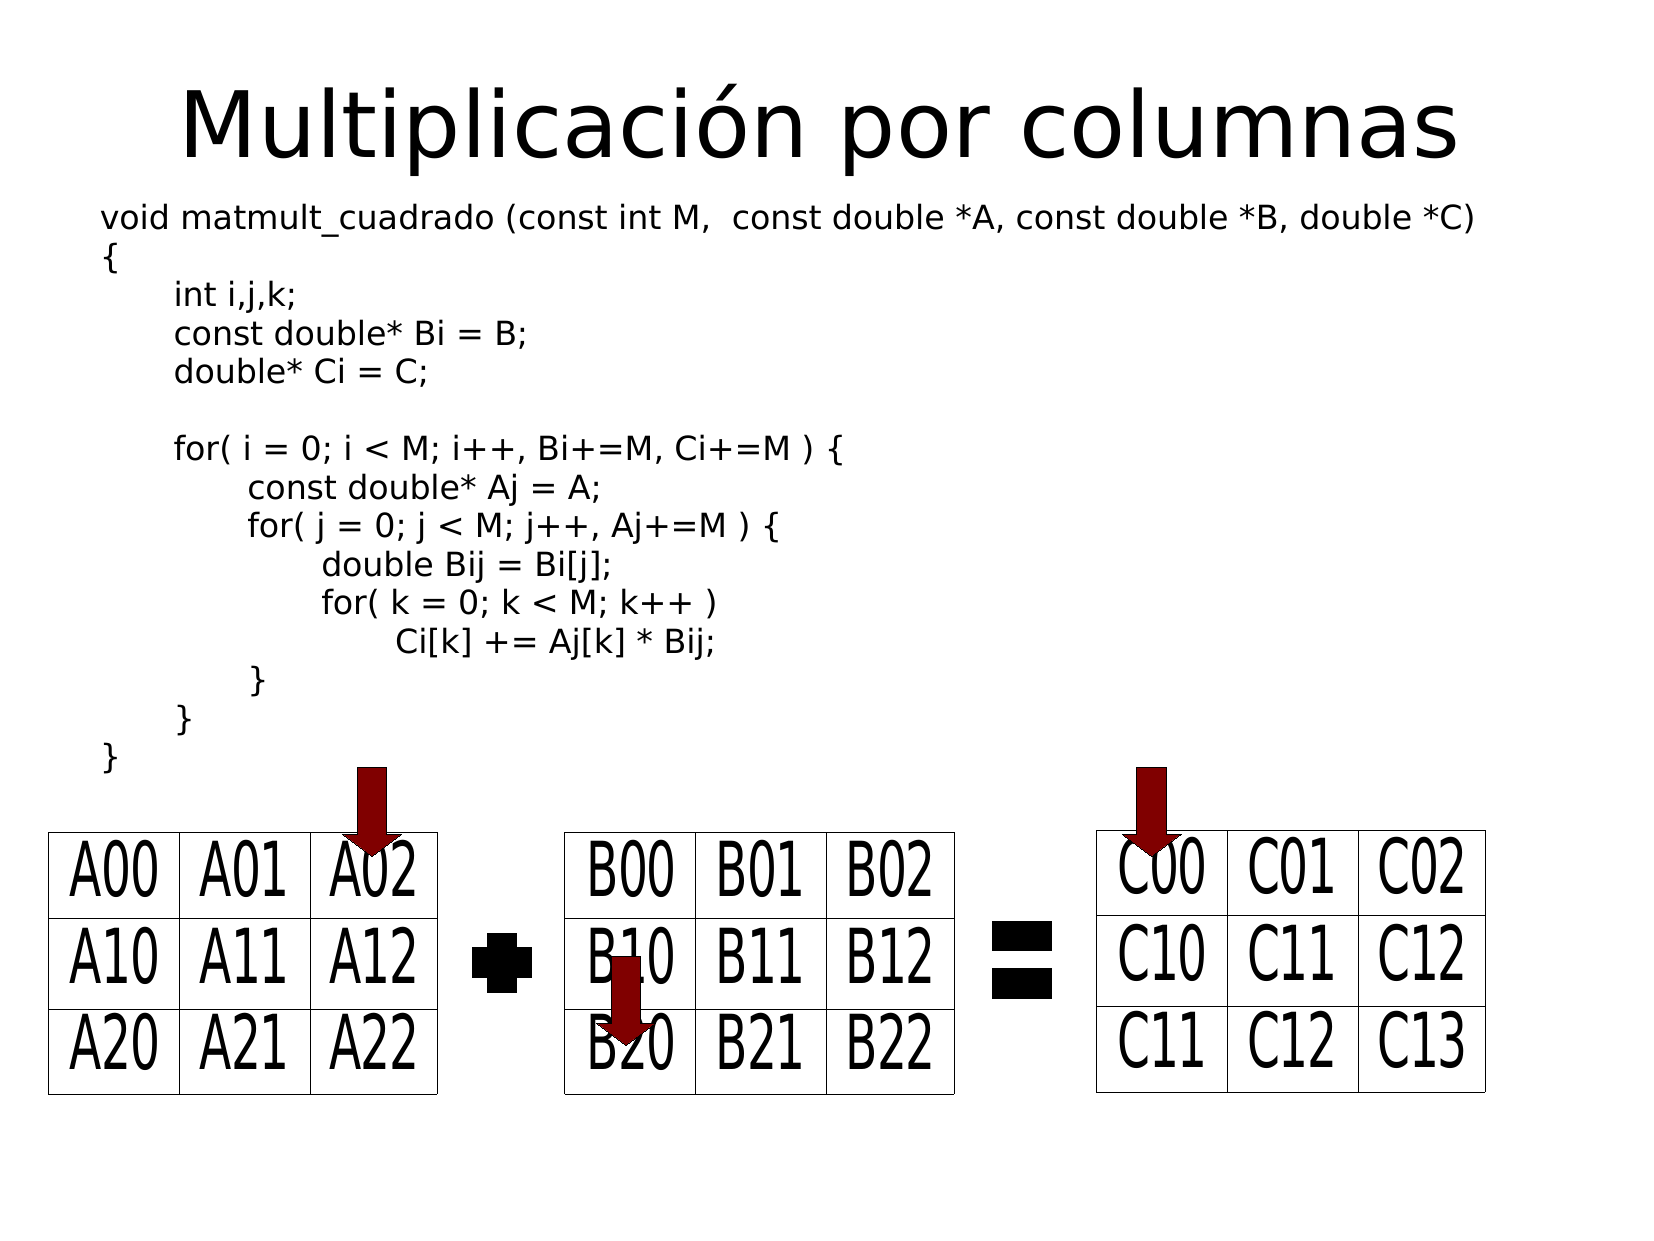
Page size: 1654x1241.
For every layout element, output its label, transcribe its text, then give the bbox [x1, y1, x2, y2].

text_box [1122, 767, 1182, 857]
chart [561, 1034, 960, 1101]
text_box [342, 767, 402, 857]
chart [1092, 1034, 1491, 1099]
title Multiplicación por columnas [76, 29, 1565, 222]
chart [44, 826, 443, 1101]
text_box [596, 956, 656, 1046]
text_box void matmult_cuadrado (const int M, const double *A, const double *B, double *C) { int i,j,k; const double* Bi = B; double* Ci = C; for( i = 0; i < M; i++, Bi+=M, Ci+=M ) { const double* Aj = A; for( j = 0; j < M; j++, Aj+=M ) { double Bij = Bi[j]; for( k = 0; k < M; k++ ) Ci[k] += Aj[k] * Bij; } } } [84, 191, 1595, 1034]
